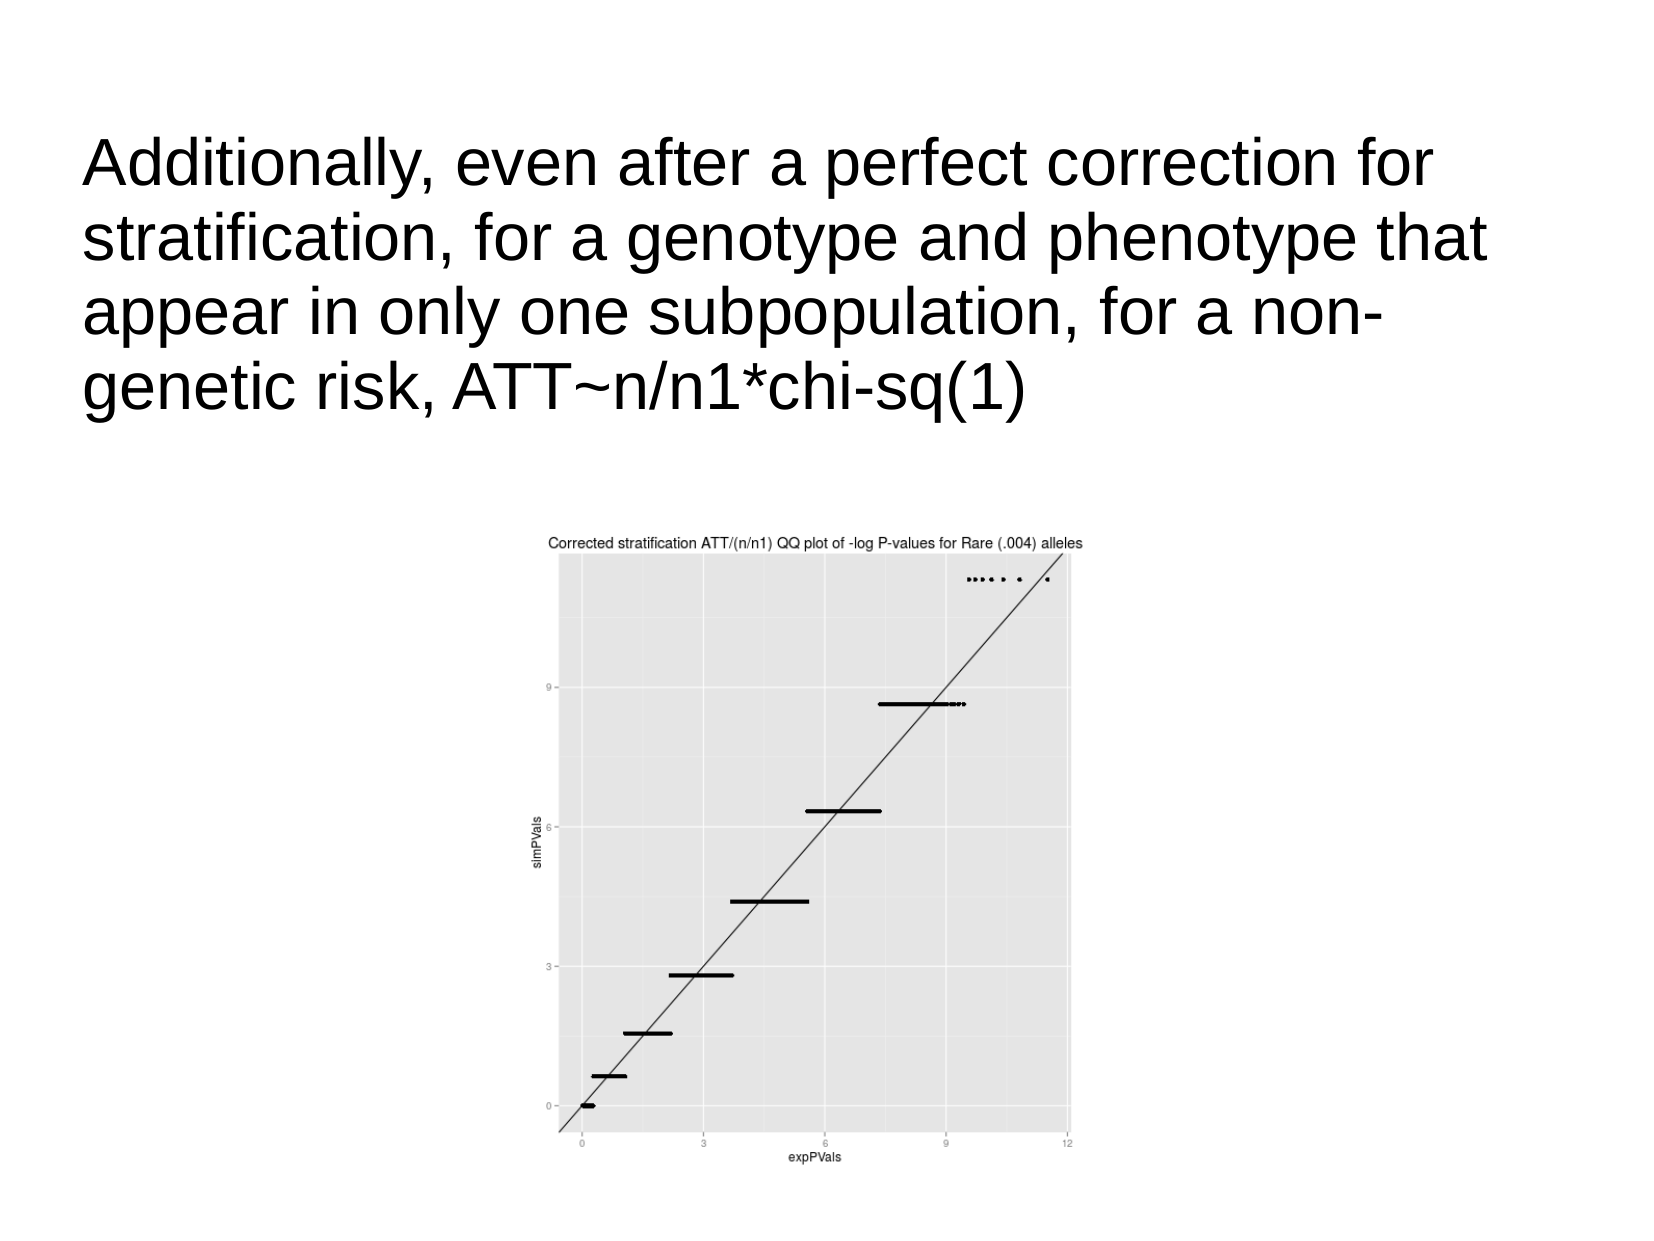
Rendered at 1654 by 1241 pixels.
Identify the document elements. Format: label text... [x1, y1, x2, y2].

picture [517, 512, 1091, 1176]
subtitle Additionally, even after a perfect correction for stratification, for a genotype and phenotype that appear in only one subpopulation, for a non-genetic risk, ATT~n/n1*chi-sq(1) [82, 124, 1571, 500]
